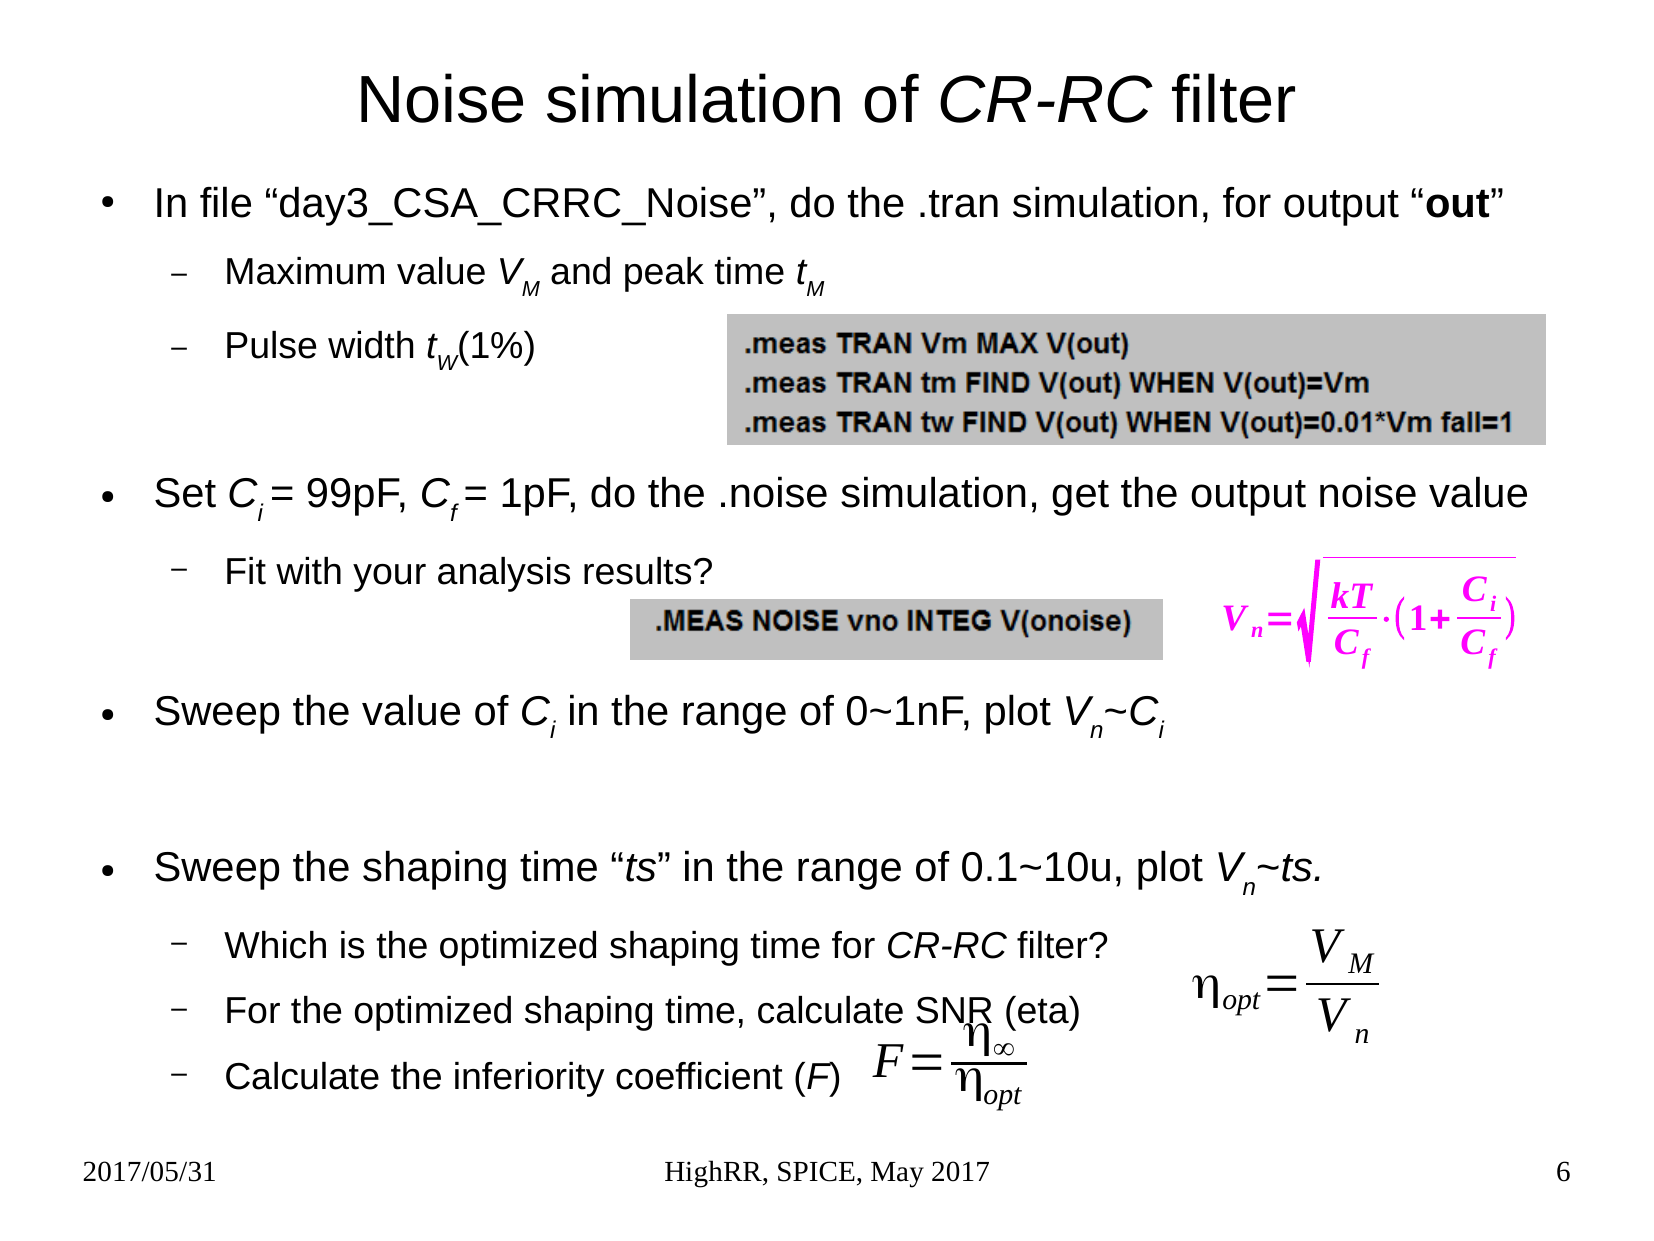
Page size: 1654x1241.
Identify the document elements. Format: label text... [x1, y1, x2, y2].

picture [630, 599, 1163, 660]
picture [727, 314, 1546, 445]
chart [863, 1021, 1036, 1111]
chart [1215, 555, 1524, 669]
list In file “day3_CSA_CRRC_Noise”, do the .tran simulation, for output “out” Maximum value VM and peak time tM Pulse width tW(1%) Set Ci = 99pF, Cf = 1pF, do the .noise simulation, get the output noise value Fit with your analysis results? Sweep the value of Ci in the range of 0~1nF, plot Vn~Ci Sweep the shaping time “ts” in the range of 0.1~10u, plot Vn~ts. Which is the optimized shaping time for CR-RC filter? For the optimized shaping time, calculate SNR (eta) Calculate the inferiority coefficient (F) [82, 180, 1571, 1141]
chart [1185, 917, 1388, 1051]
title Noise simulation of CR-RC filter [82, 49, 1571, 151]
